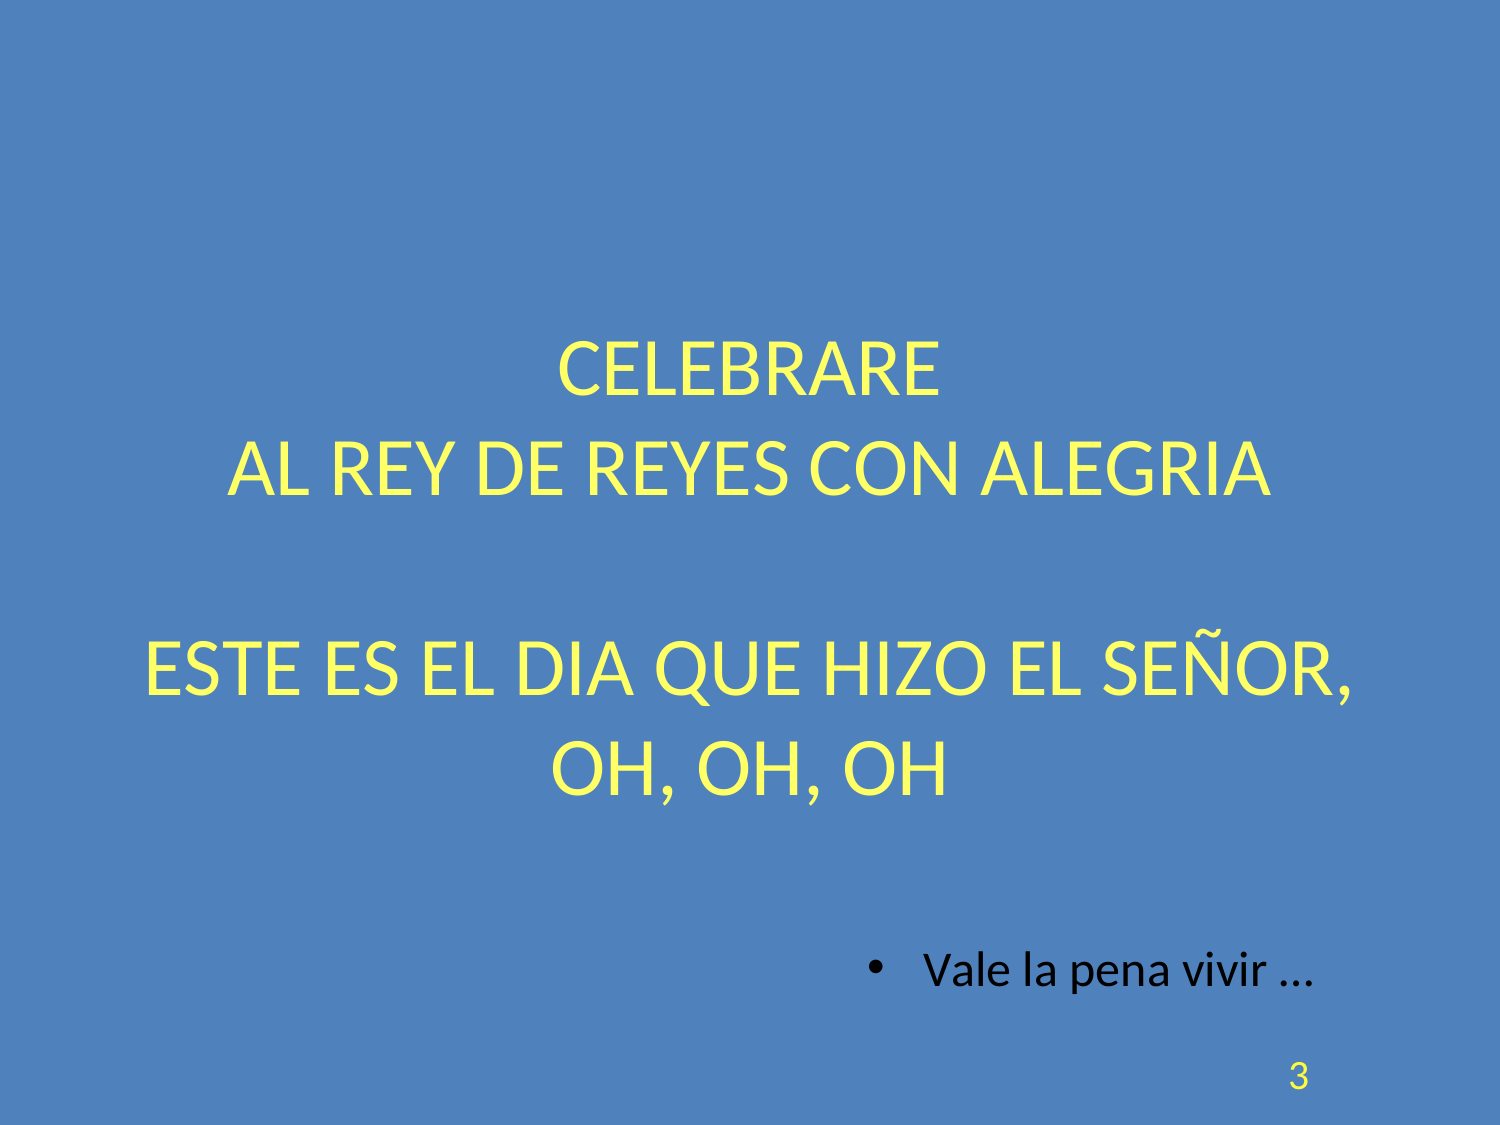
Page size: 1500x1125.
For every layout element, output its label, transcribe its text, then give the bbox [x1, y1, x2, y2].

text_box Vale la pena vivir … [616, 928, 1329, 1012]
title CELEBRARE AL REY DE REYES CON ALEGRIA ESTE ES EL DIA QUE HIZO EL SEÑOR, OH, OH, OH [75, 468, 1426, 657]
text_box <número> [974, 1042, 1325, 1103]
